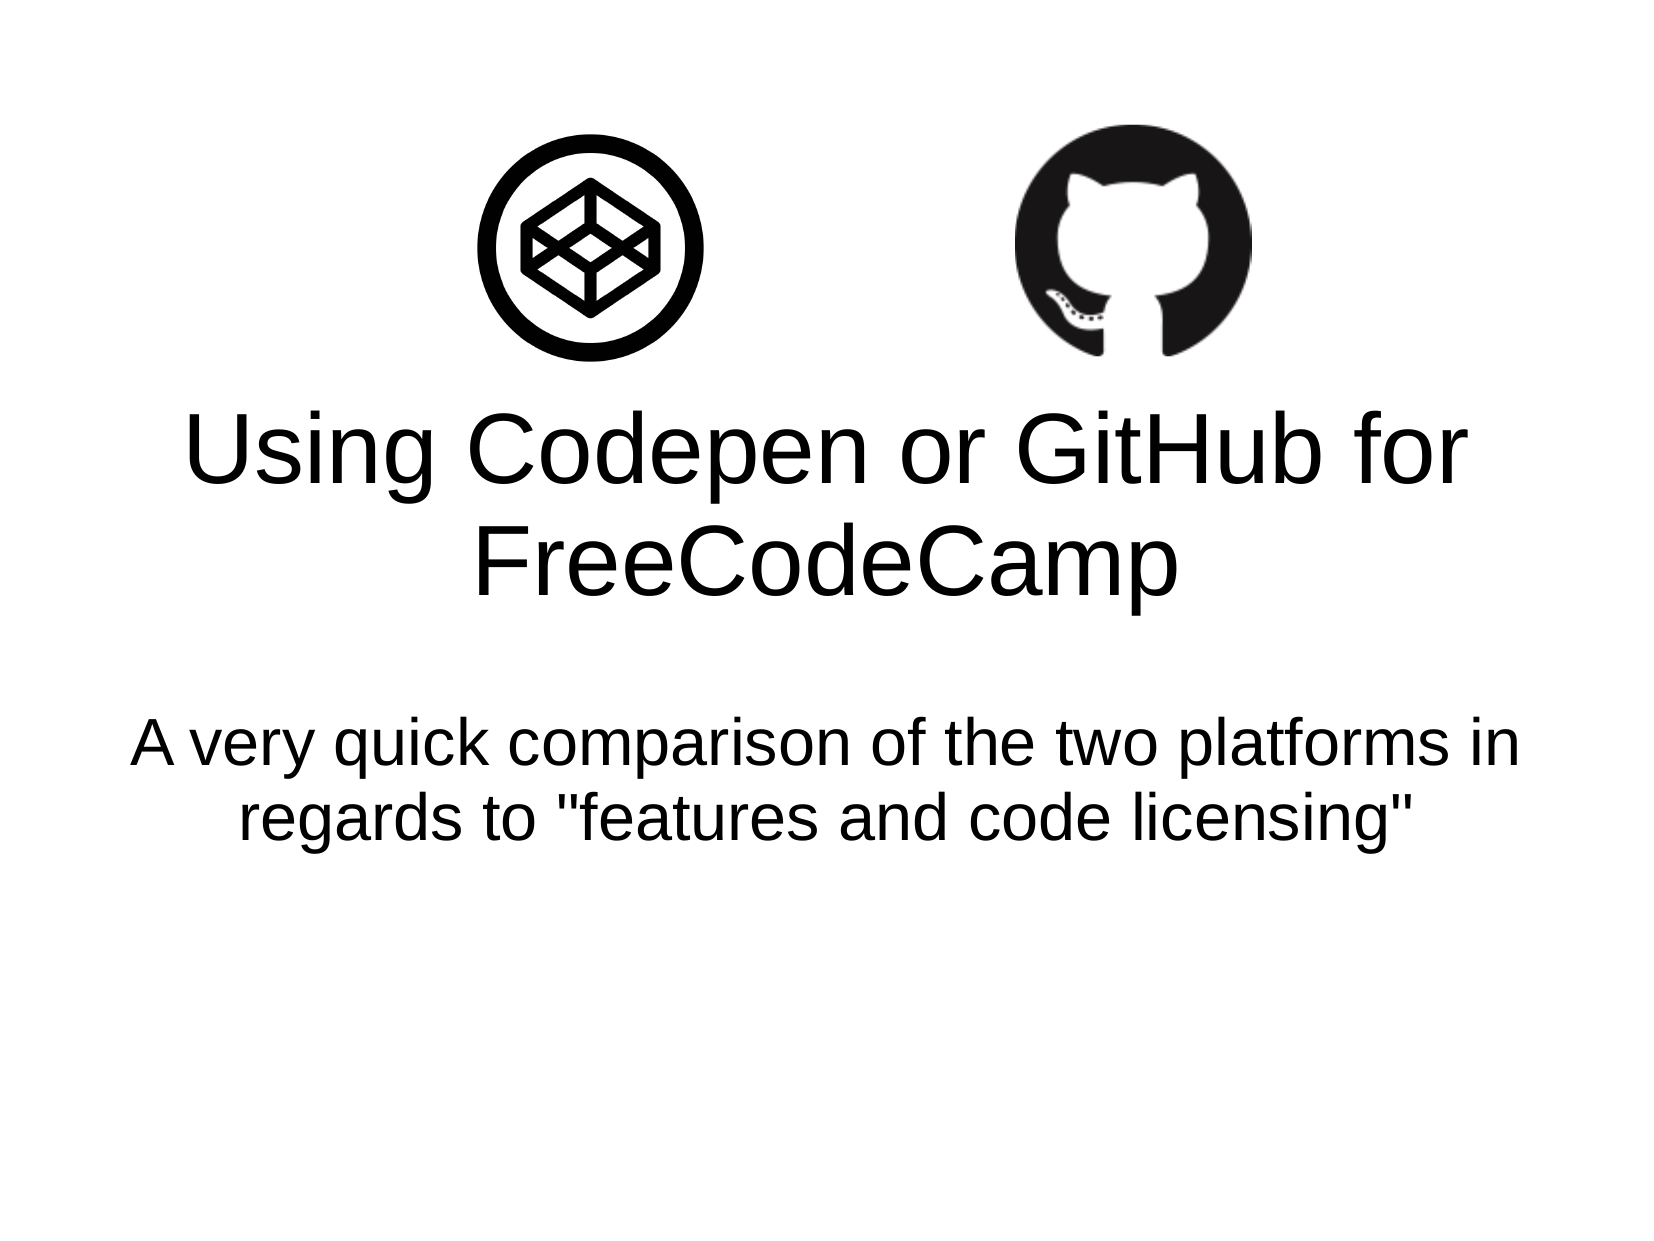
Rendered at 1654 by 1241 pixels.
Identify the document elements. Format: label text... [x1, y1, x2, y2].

picture [472, 129, 709, 367]
subtitle Using Codepen or GitHub for FreeCodeCamp A very quick comparison of the two platforms in regards to "features and code licensing" [82, 143, 1571, 1104]
picture [1015, 123, 1252, 361]
